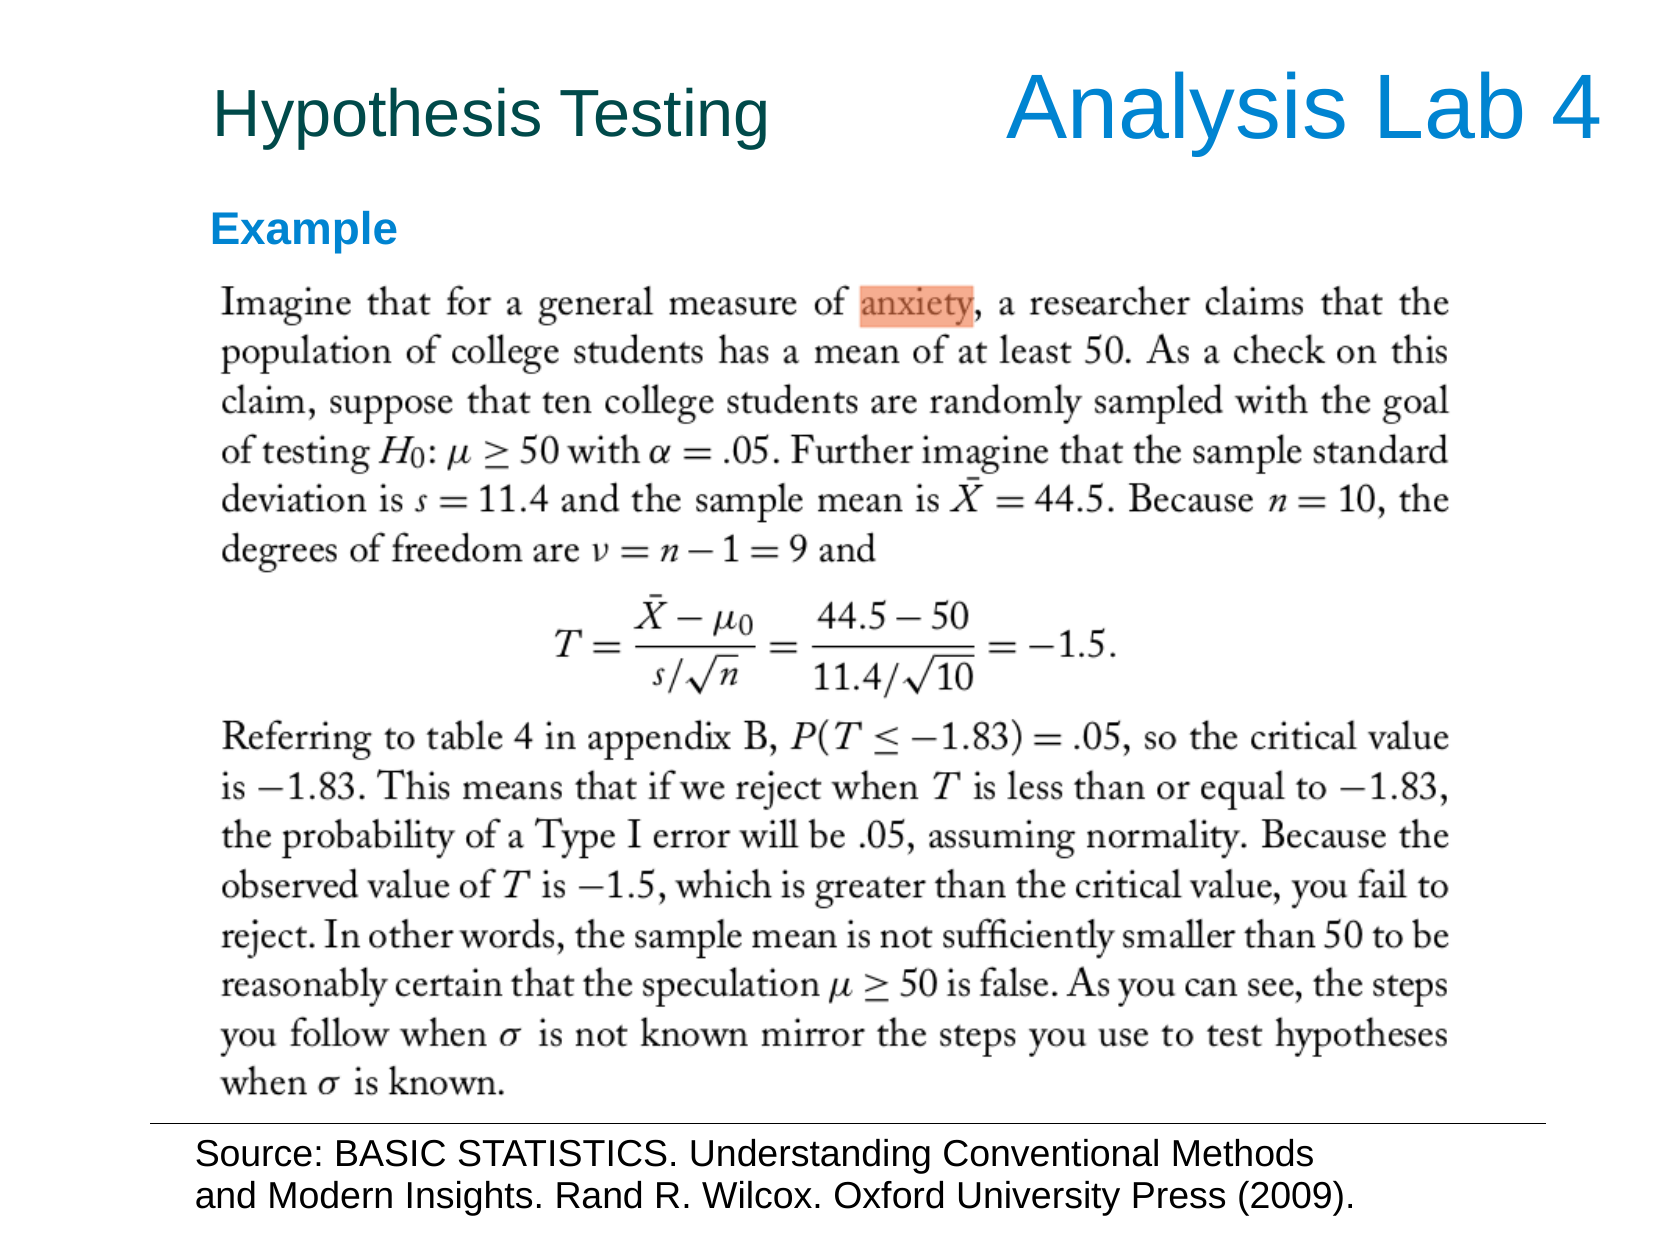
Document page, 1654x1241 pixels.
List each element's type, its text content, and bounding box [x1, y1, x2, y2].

text_box Hypothesis Testing [92, 62, 892, 166]
text_box Example [195, 195, 414, 262]
text_box Source: BASIC STATISTICS. Understanding Conventional Methods and Modern Insights. Rand R. Wilcox. Oxford University Press (2009). [180, 1125, 1372, 1224]
picture [193, 185, 1472, 1119]
text_box Analysis Lab 4 [750, 4, 1604, 211]
